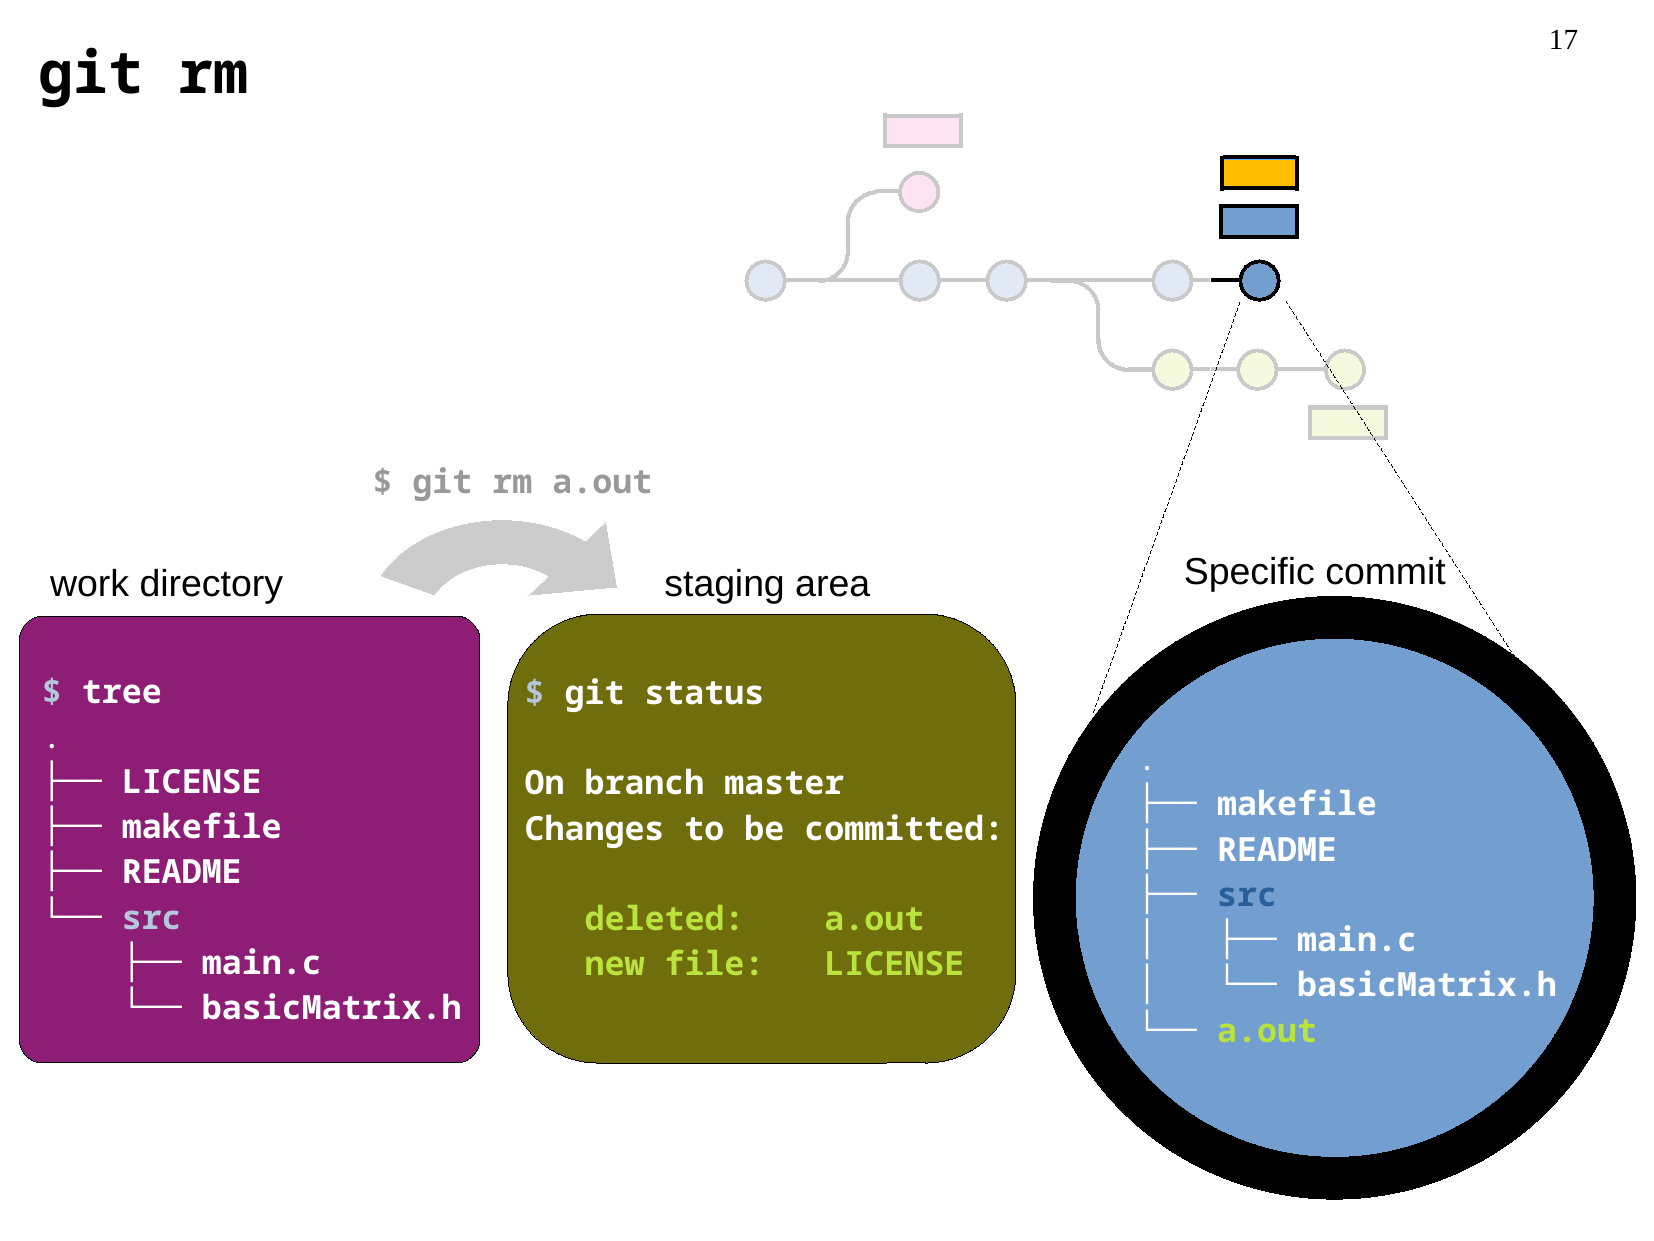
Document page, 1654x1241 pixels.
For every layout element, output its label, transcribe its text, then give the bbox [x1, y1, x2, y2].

text_box [1124, 638, 1545, 682]
text_box $ git status On branch master Changes to be committed: deleted: a.out new file: LICENSE [509, 661, 1082, 1105]
text_box [1082, 684, 1122, 1112]
text_box work directory [35, 555, 378, 654]
text_box [379, 532, 618, 597]
text_box [732, 106, 1406, 467]
text_box [1219, 204, 1299, 239]
text_box [519, 614, 1005, 661]
text_box [1171, 1151, 1498, 1200]
text_box git rm [23, 23, 969, 237]
text_box $ git rm a.out [357, 450, 839, 532]
text_box [19, 616, 480, 1057]
text_box [1220, 155, 1299, 191]
text_box staging area [649, 555, 886, 612]
text_box Specific commit [1169, 543, 1488, 643]
text_box $ tree . ├── LICENSE ├── makefile ├── README └── src ├── main.c └── basicMatrix.h [27, 660, 508, 1123]
text_box . ├── makefile ├── README ├── src │ ├── main.c │ └── basicMatrix.h └── a.out [1122, 682, 1625, 1151]
text_box [1625, 817, 1636, 979]
